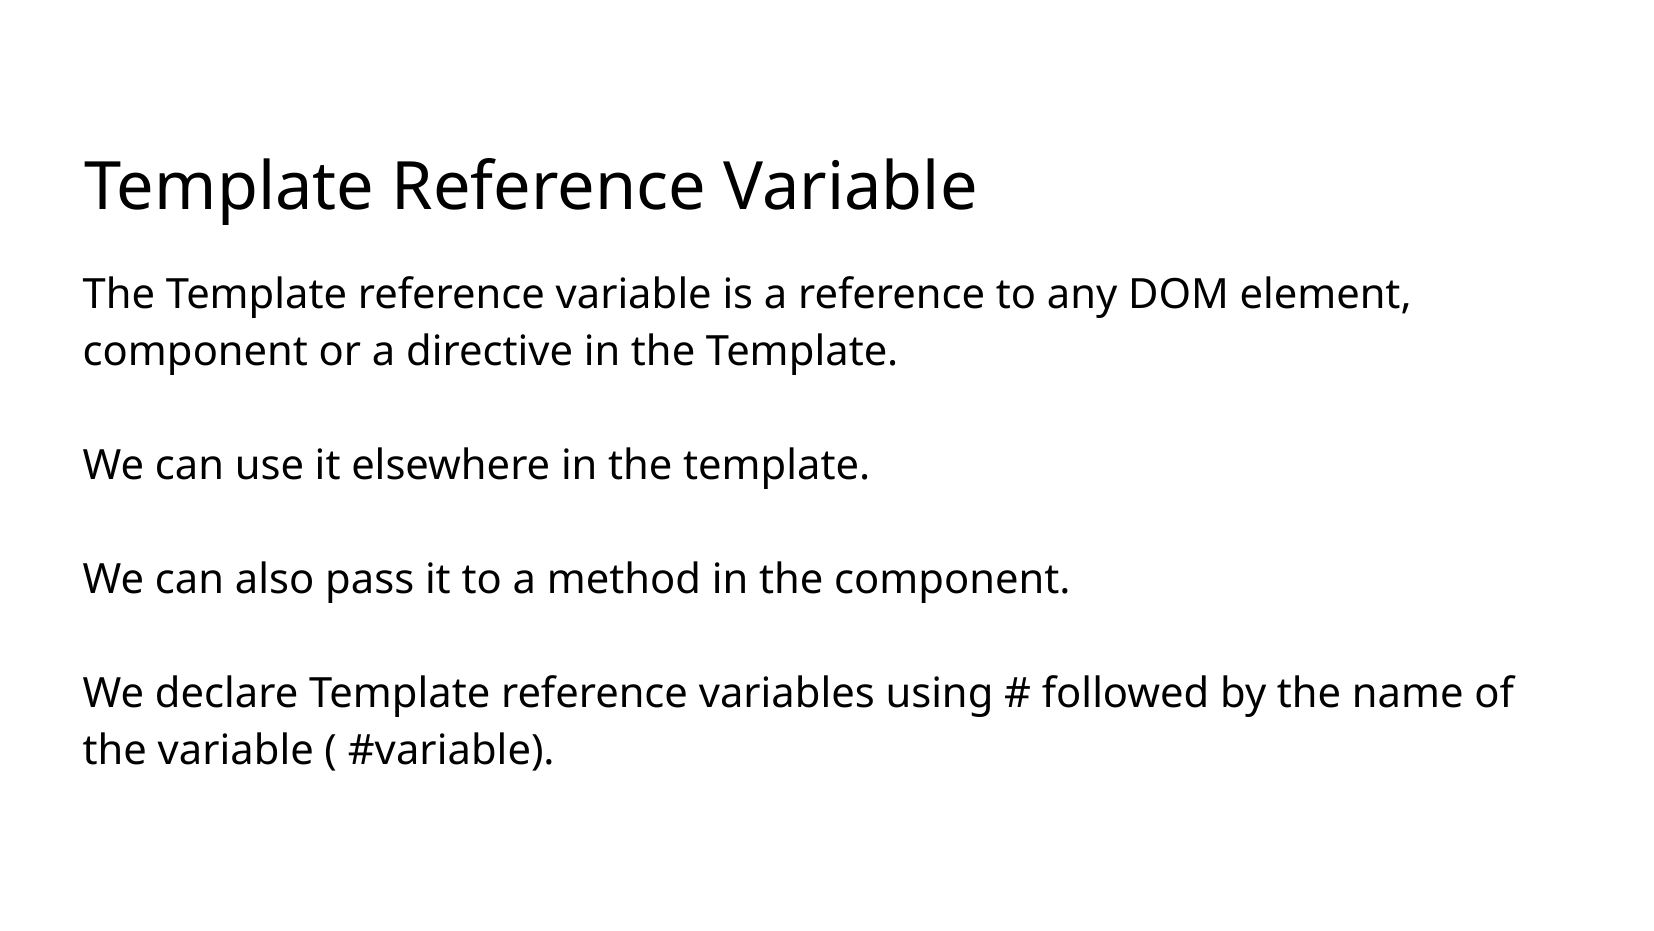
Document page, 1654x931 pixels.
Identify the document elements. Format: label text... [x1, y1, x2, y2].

subtitle The Template reference variable is a reference to any DOM element, component or a directive in the Template. We can use it elsewhere in the template. We can also pass it to a method in the component. We declare Template reference variables using # followed by the name of the variable ( #variable). [82, 283, 1571, 758]
title Template Reference Variable [70, 119, 993, 249]
